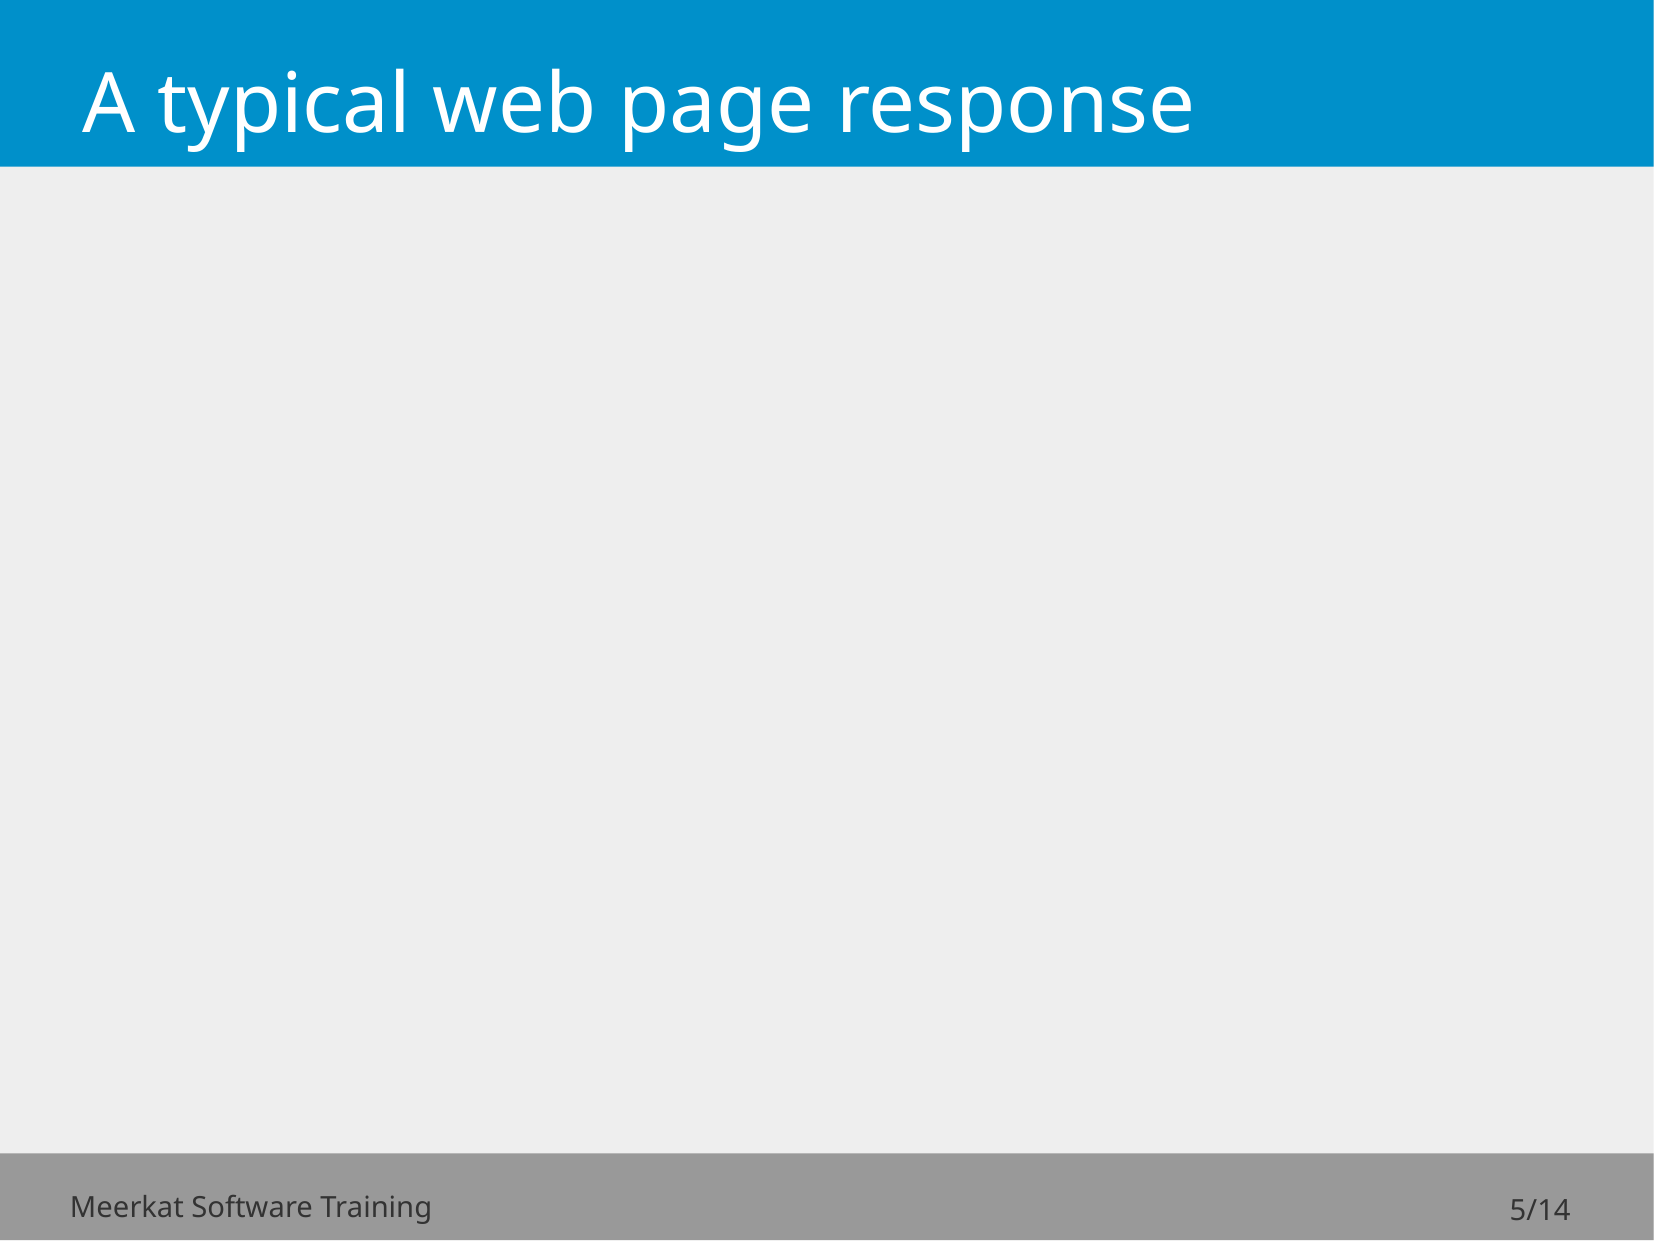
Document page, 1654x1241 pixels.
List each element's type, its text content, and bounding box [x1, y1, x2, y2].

title A typical web page response [82, 0, 1571, 204]
